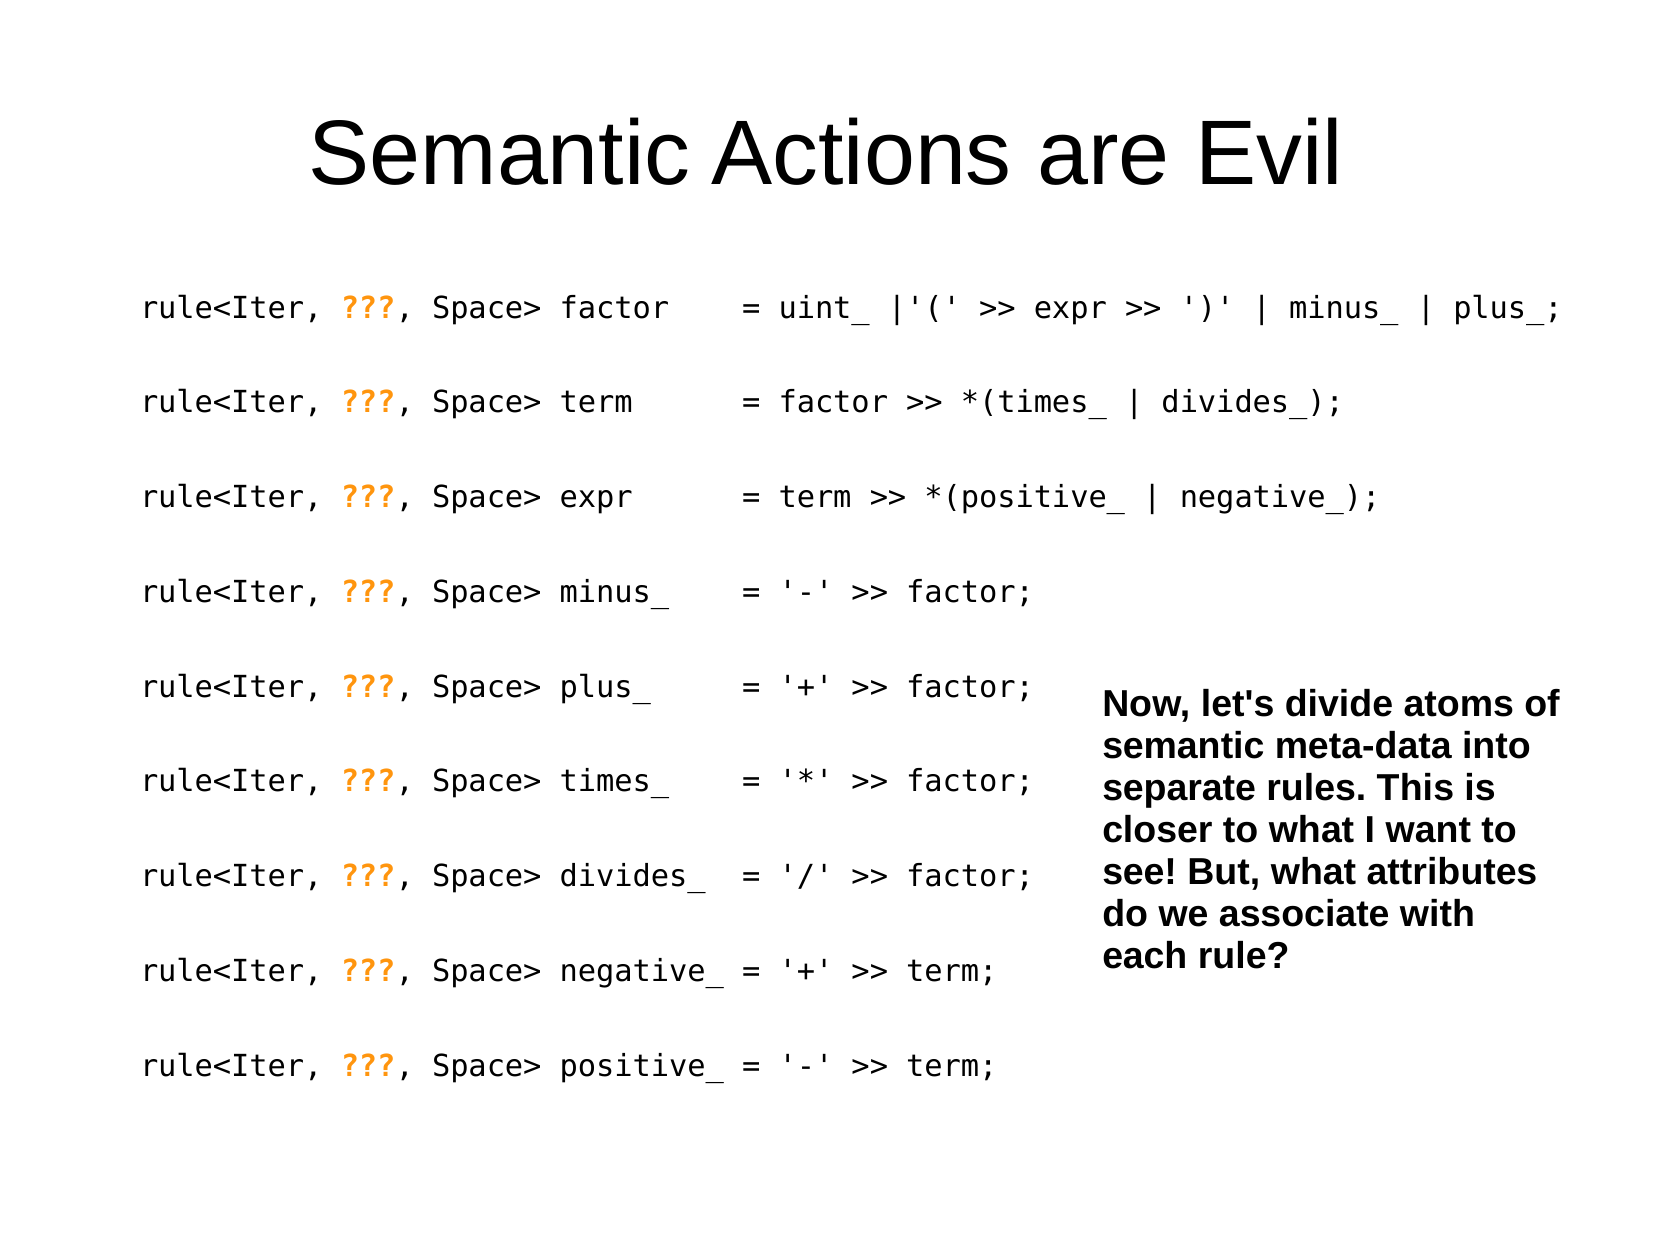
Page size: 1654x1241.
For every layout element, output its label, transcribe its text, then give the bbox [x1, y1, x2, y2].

list rule<Iter, ???, Space> factor = uint_ |'(' >> expr >> ')' | minus_ | plus_; rule<Iter, ???, Space> term = factor >> *(times_ | divides_); rule<Iter, ???, Space> expr = term >> *(positive_ | negative_); rule<Iter, ???, Space> minus_ = '-' >> factor; rule<Iter, ???, Space> plus_ = '+' >> factor; rule<Iter, ???, Space> times_ = '*' >> factor; rule<Iter, ???, Space> divides_ = '/' >> factor; rule<Iter, ???, Space> negative_ = '+' >> term; rule<Iter, ???, Space> positive_ = '-' >> term; [82, 290, 1571, 1109]
text_box Now, let's divide atoms of semantic meta-data into separate rules. This is closer to what I want to see! But, what attributes do we associate with each rule? [1087, 675, 1576, 1013]
title Semantic Actions are Evil [82, 49, 1571, 257]
